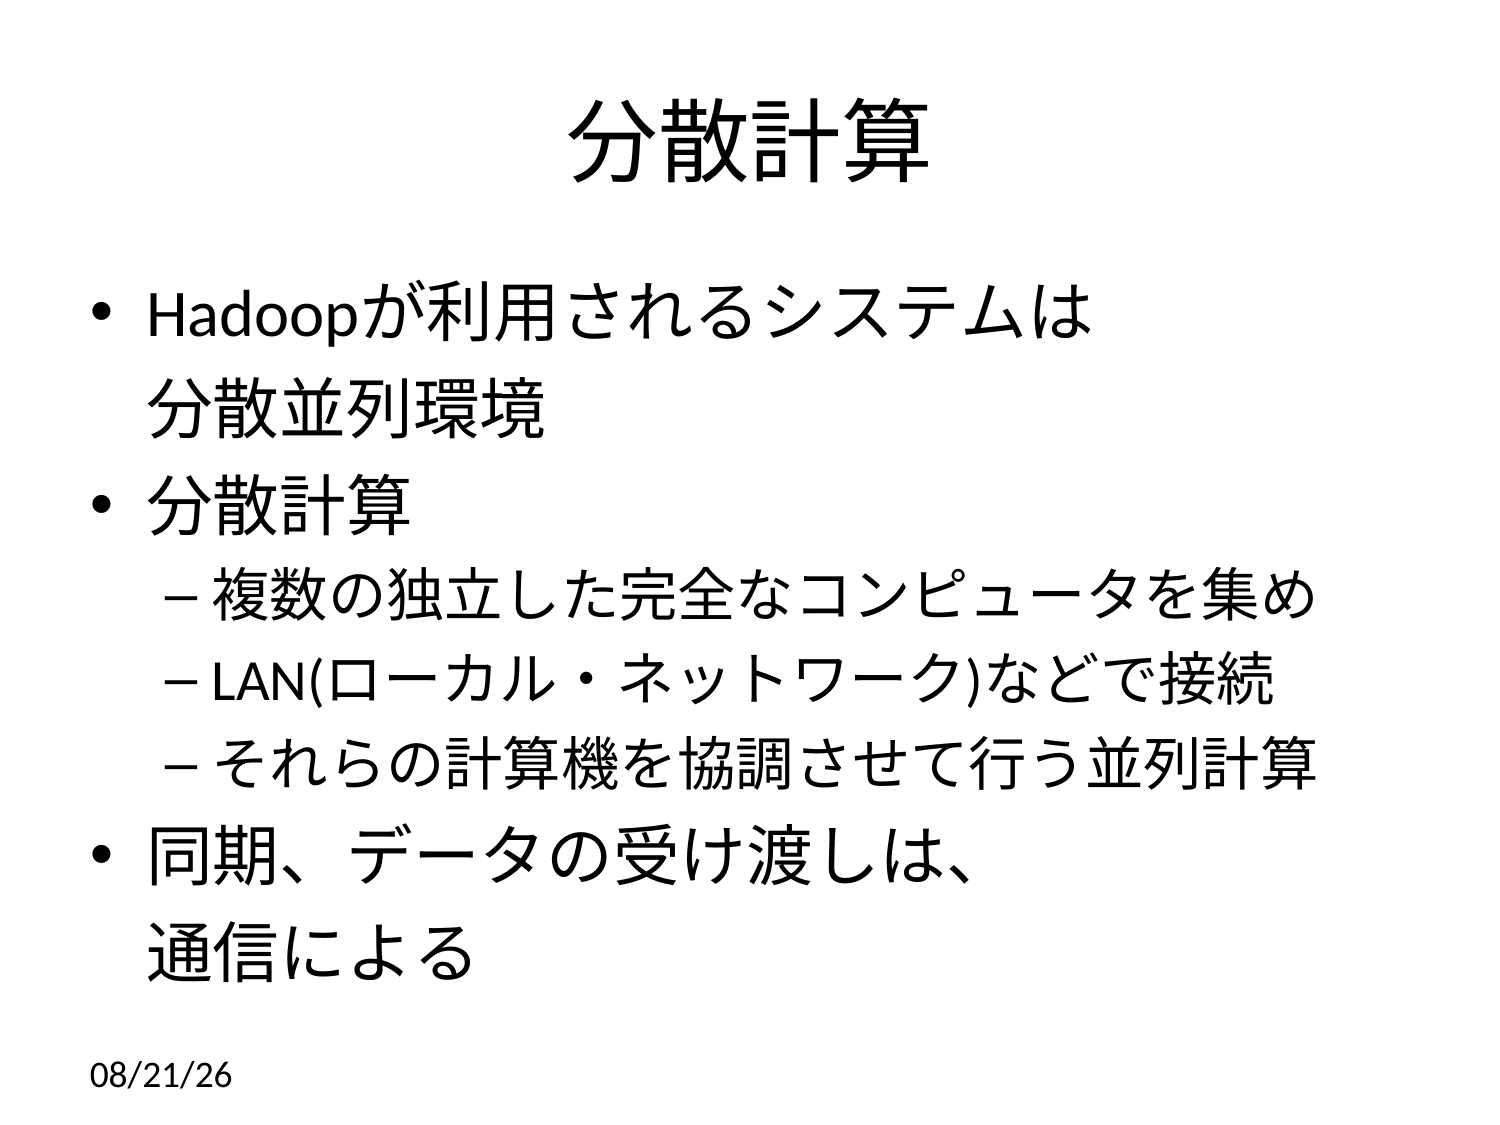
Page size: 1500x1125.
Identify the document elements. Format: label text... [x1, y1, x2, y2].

list Hadoopが利用されるシステムは 分散並列環境 分散計算 複数の独立した完全なコンピュータを集め LAN(ローカル・ネットワーク)などで接続 それらの計算機を協調させて行う並列計算 同期、データの受け渡しは、 通信による [75, 262, 1426, 1006]
title 分散計算 [75, 21, 1426, 257]
